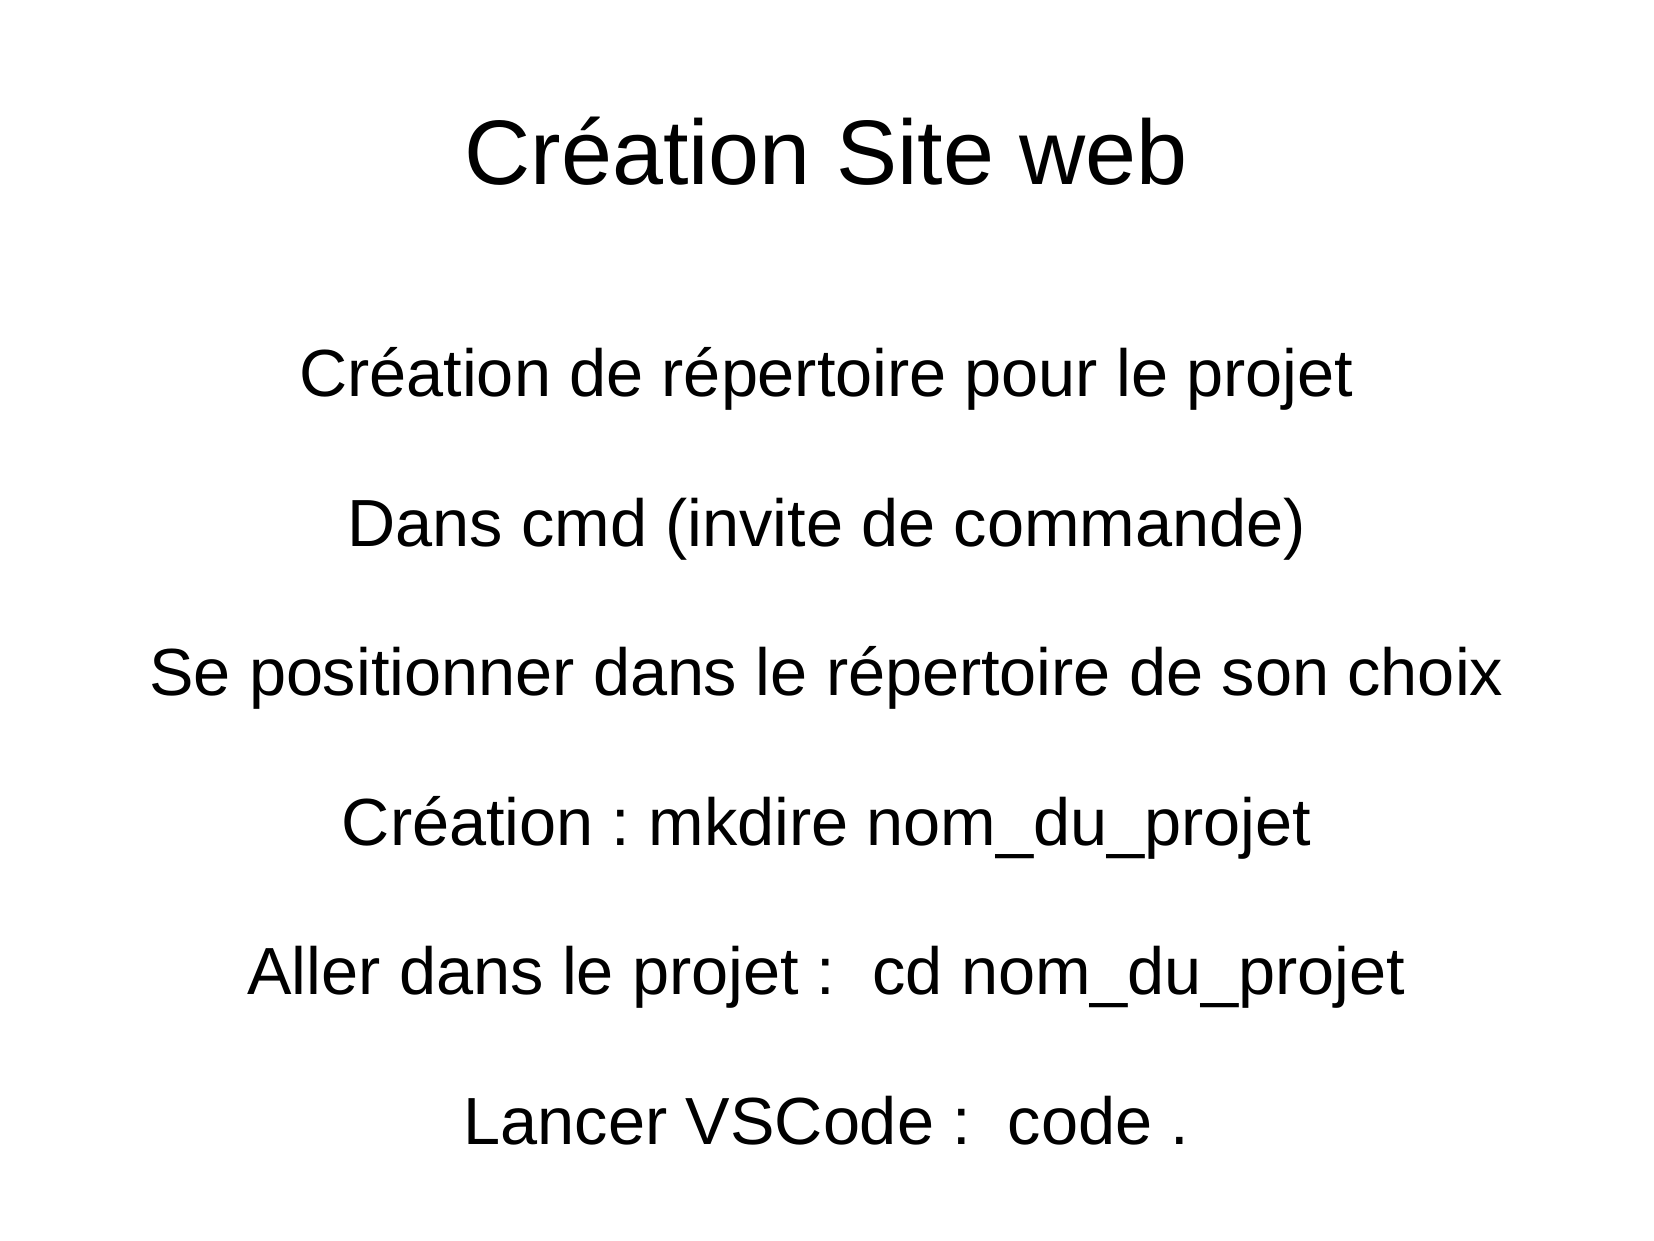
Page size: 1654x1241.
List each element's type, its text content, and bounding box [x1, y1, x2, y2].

subtitle Création de répertoire pour le projet Dans cmd (invite de commande) Se positionner dans le répertoire de son choix Création : mkdire nom_du_projet Aller dans le projet : cd nom_du_projet Lancer VSCode : code . [82, 290, 1571, 1205]
title Création Site web [82, 49, 1571, 257]
